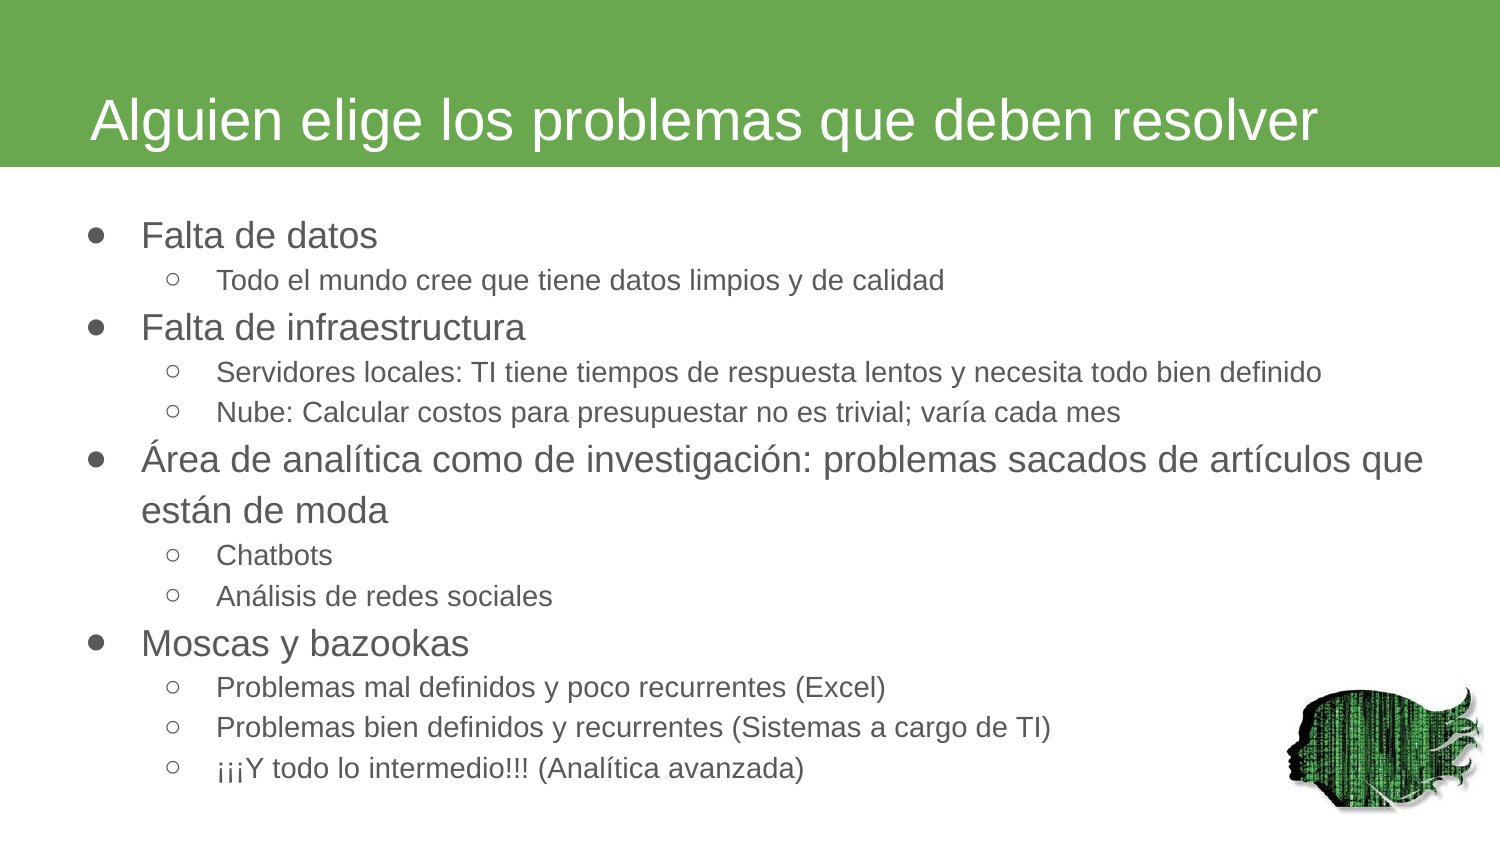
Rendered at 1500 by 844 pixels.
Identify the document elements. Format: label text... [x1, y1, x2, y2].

list Falta de datos Todo el mundo cree que tiene datos limpios y de calidad Falta de infraestructura Servidores locales: TI tiene tiempos de respuesta lentos y necesita todo bien definido Nube: Calcular costos para presupuestar no es trivial; varía cada mes Área de analítica como de investigación: problemas sacados de artículos que están de moda Chatbots Análisis de redes sociales Moscas y bazookas Problemas mal definidos y poco recurrentes (Excel) Problemas bien definidos y recurrentes (Sistemas a cargo de TI) ¡¡¡Y todo lo intermedio!!! (Analítica avanzada) [51, 189, 1449, 814]
title Alguien elige los problemas que deben resolver [0, 0, 1500, 167]
picture [1281, 678, 1484, 814]
